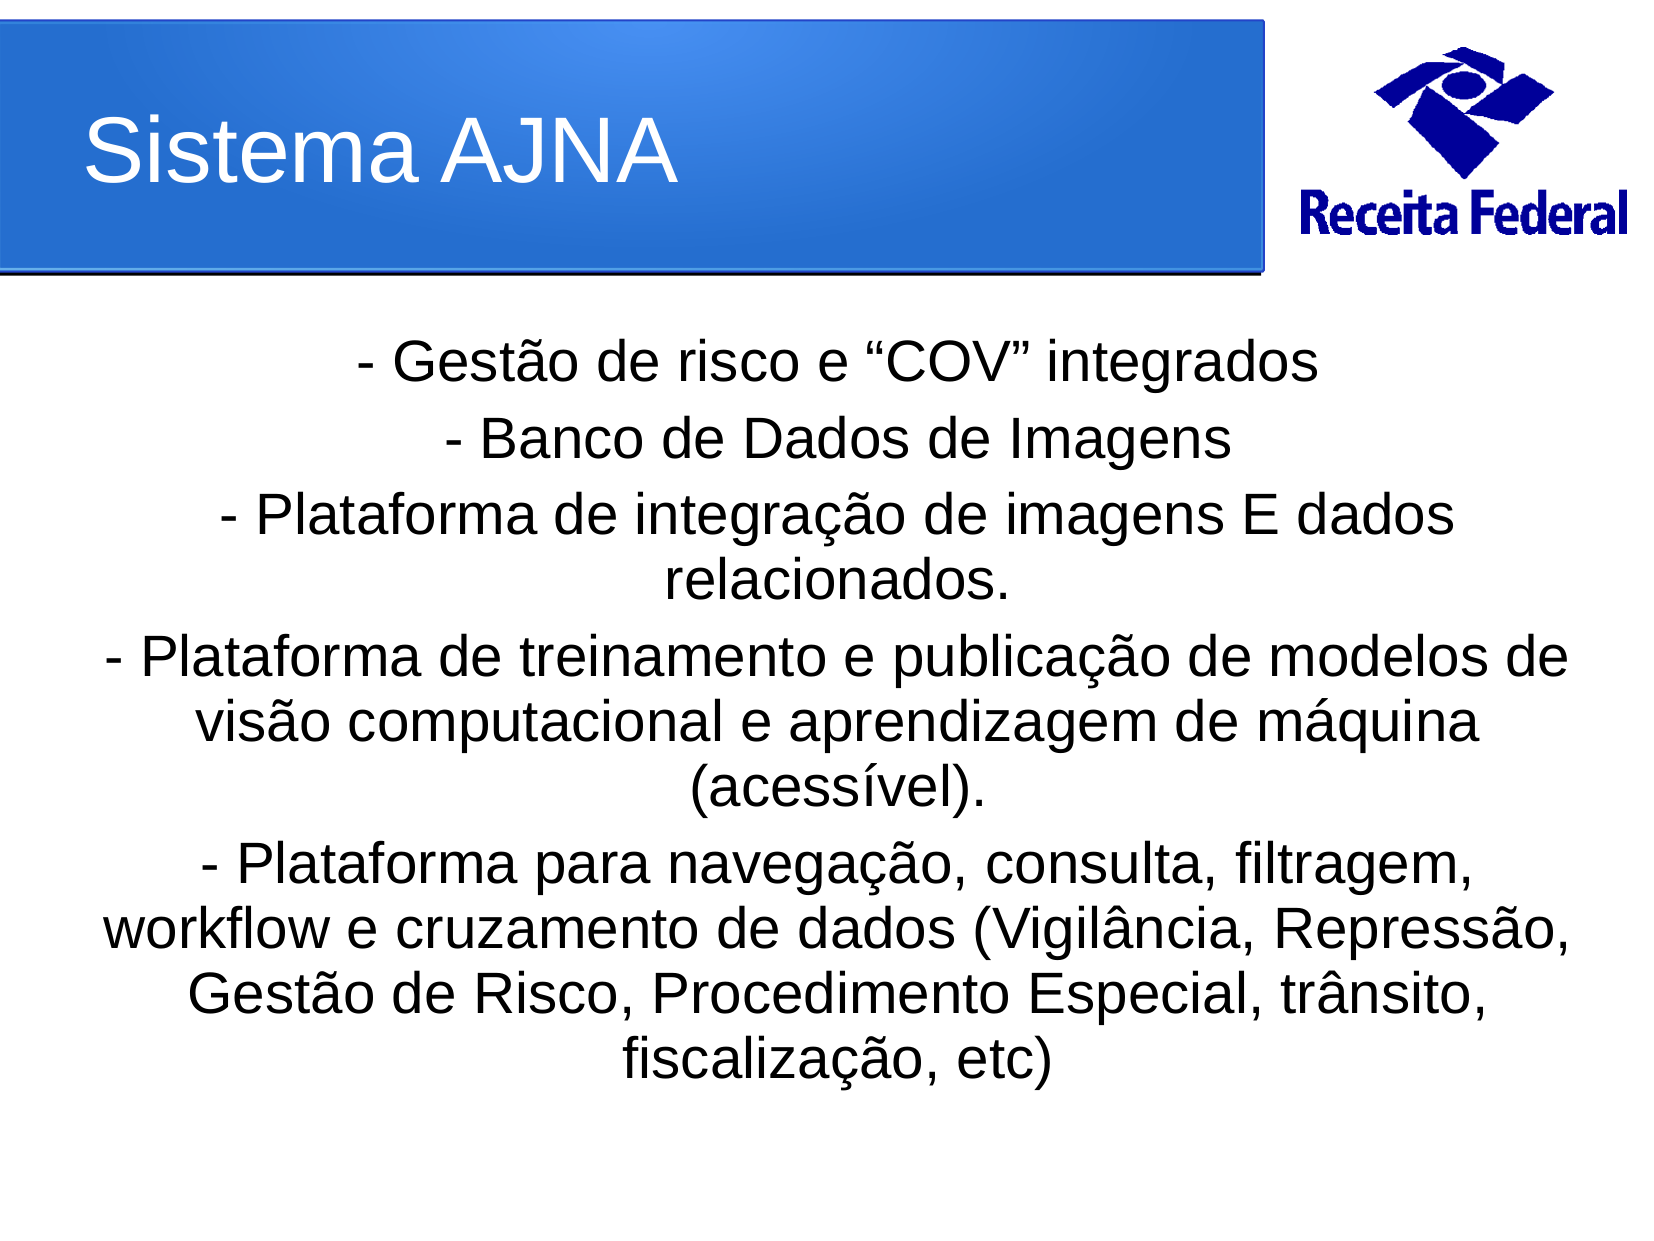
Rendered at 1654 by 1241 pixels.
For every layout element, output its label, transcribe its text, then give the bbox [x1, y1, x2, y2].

picture [1299, 47, 1629, 237]
title Sistema AJNA [82, 47, 1235, 207]
subtitle - Gestão de risco e “COV” integrados - Banco de Dados de Imagens - Plataforma de integração de imagens E dados relacionados. - Plataforma de treinamento e publicação de modelos de visão computacional e aprendizagem de máquina (acessível). - Plataforma para navegação, consulta, filtragem, workflow e cruzamento de dados (Vigilância, Repressão, Gestão de Risco, Procedimento Especial, trânsito, fiscalização, etc) [82, 207, 1595, 1212]
